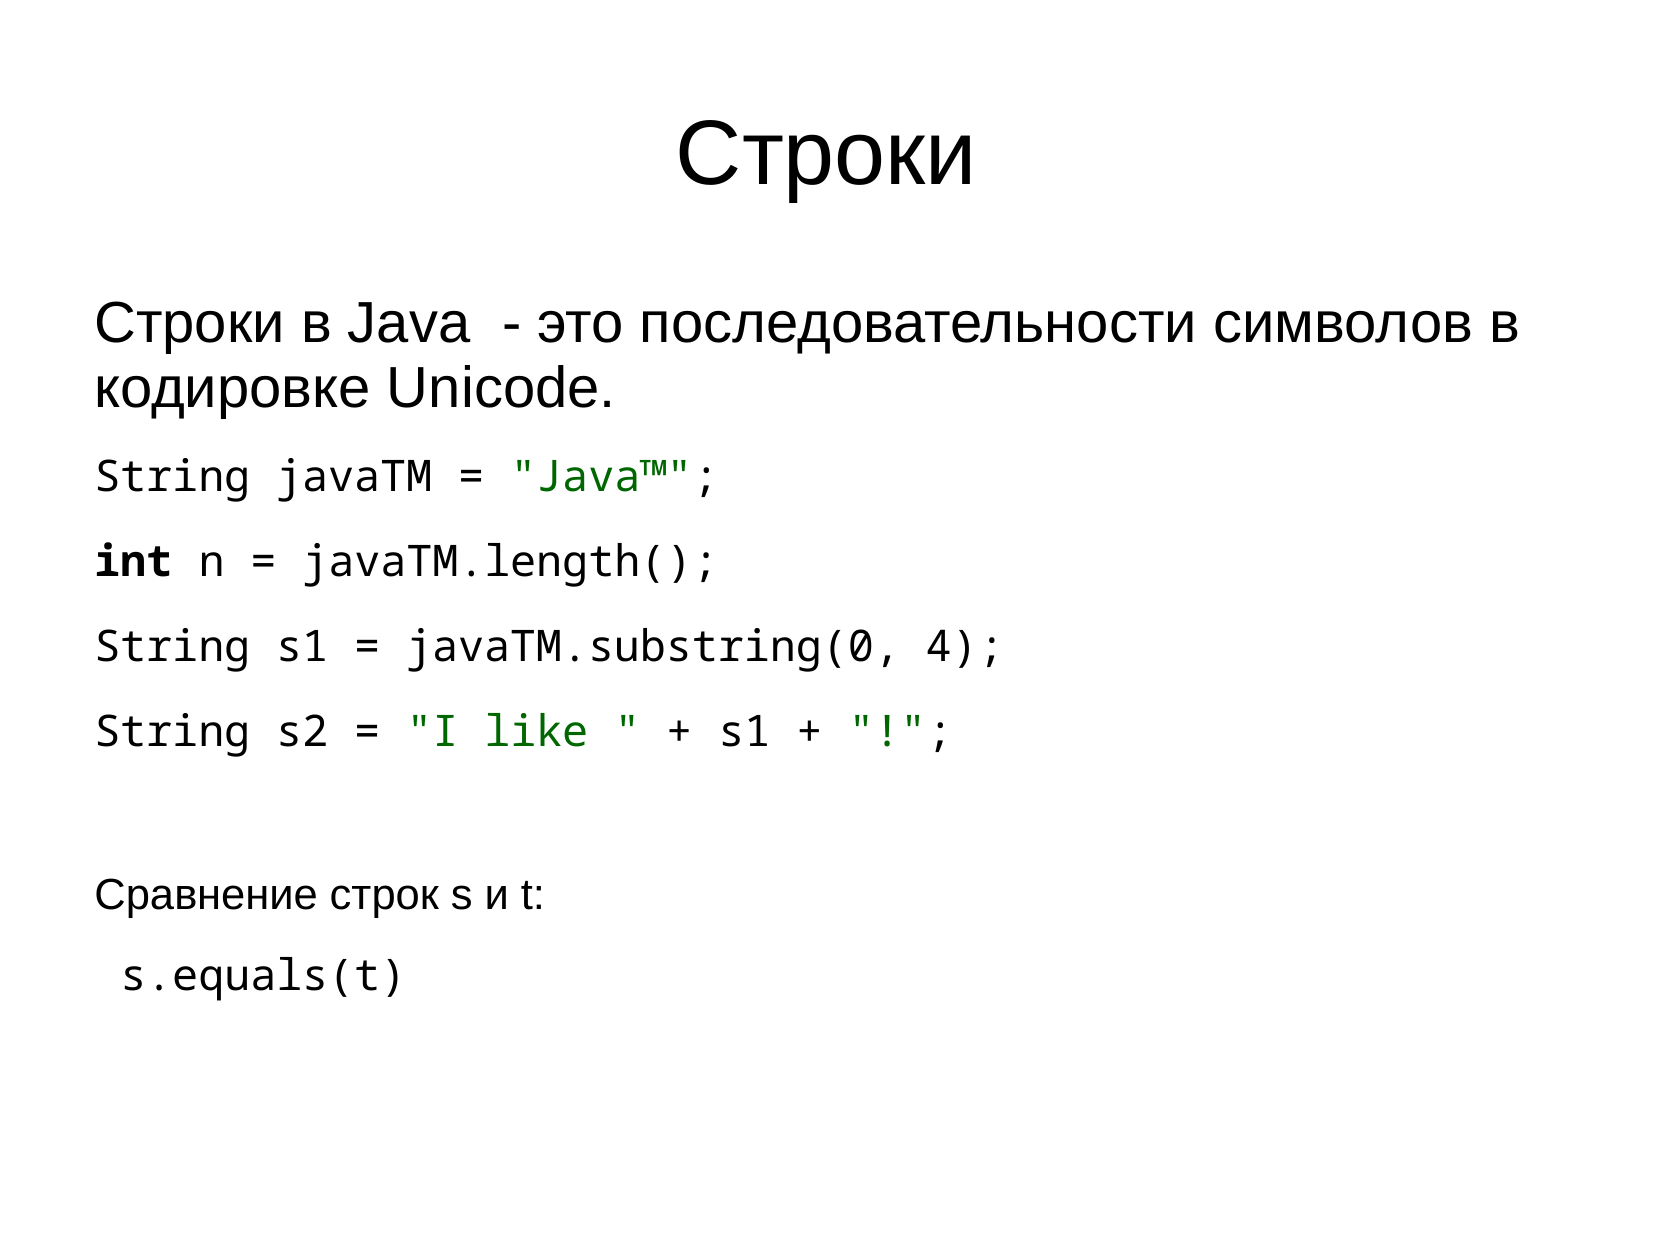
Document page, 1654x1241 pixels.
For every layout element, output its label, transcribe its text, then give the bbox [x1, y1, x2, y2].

list Строки в Java - это последовательности символов в кодировке Unicode. String javaTM = "Java™"; int n = javaTM.length(); String s1 = javaTM.substring(0, 4); String s2 = "I like " + s1 + "!"; Сравнение строк s и t: s.equals(t) [82, 290, 1571, 1010]
title Строки [82, 49, 1571, 257]
